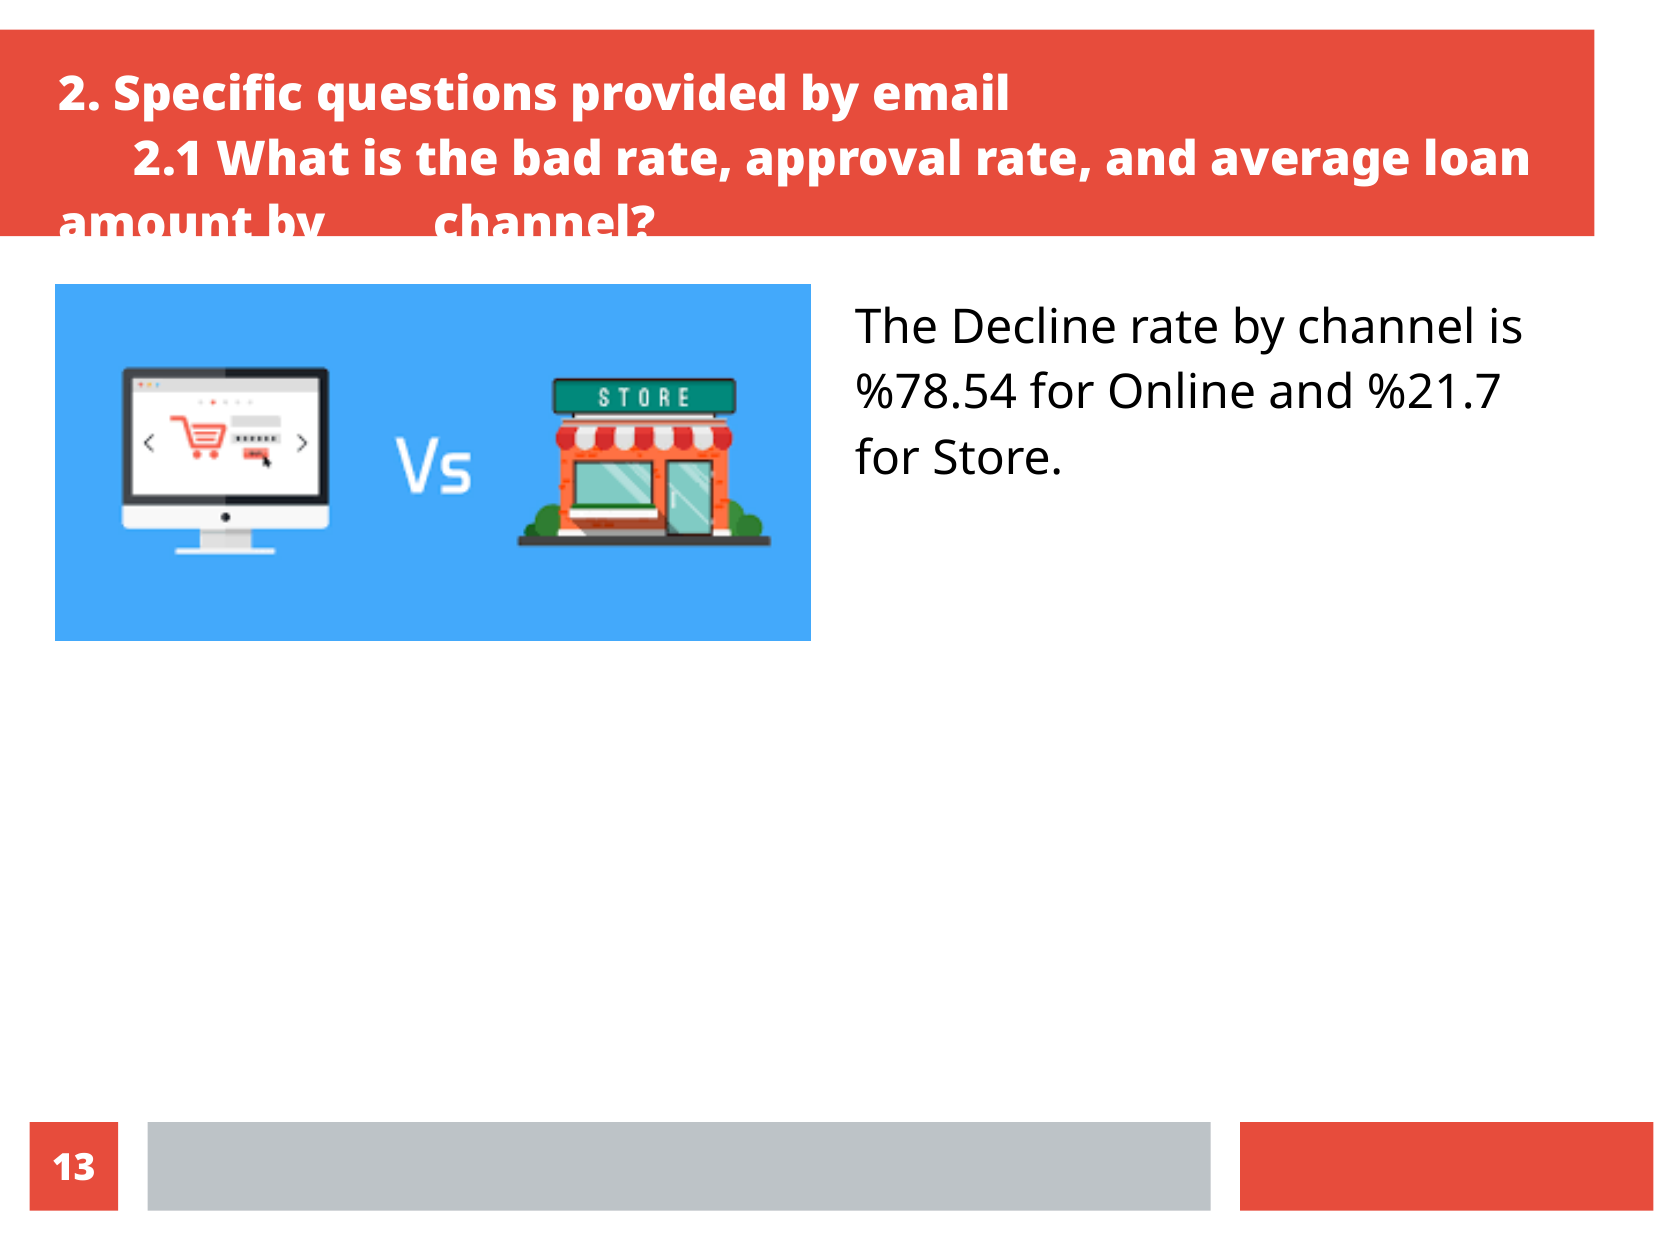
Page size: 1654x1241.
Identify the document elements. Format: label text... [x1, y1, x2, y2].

picture [55, 284, 811, 641]
text_box The Decline rate by channel is %78.54 for Online and %21.7 for Store. [840, 285, 1591, 616]
title 2. Specific questions provided by email 2.1 What is the bad rate, approval rate, and average loan amount by channel? [59, 59, 1595, 207]
